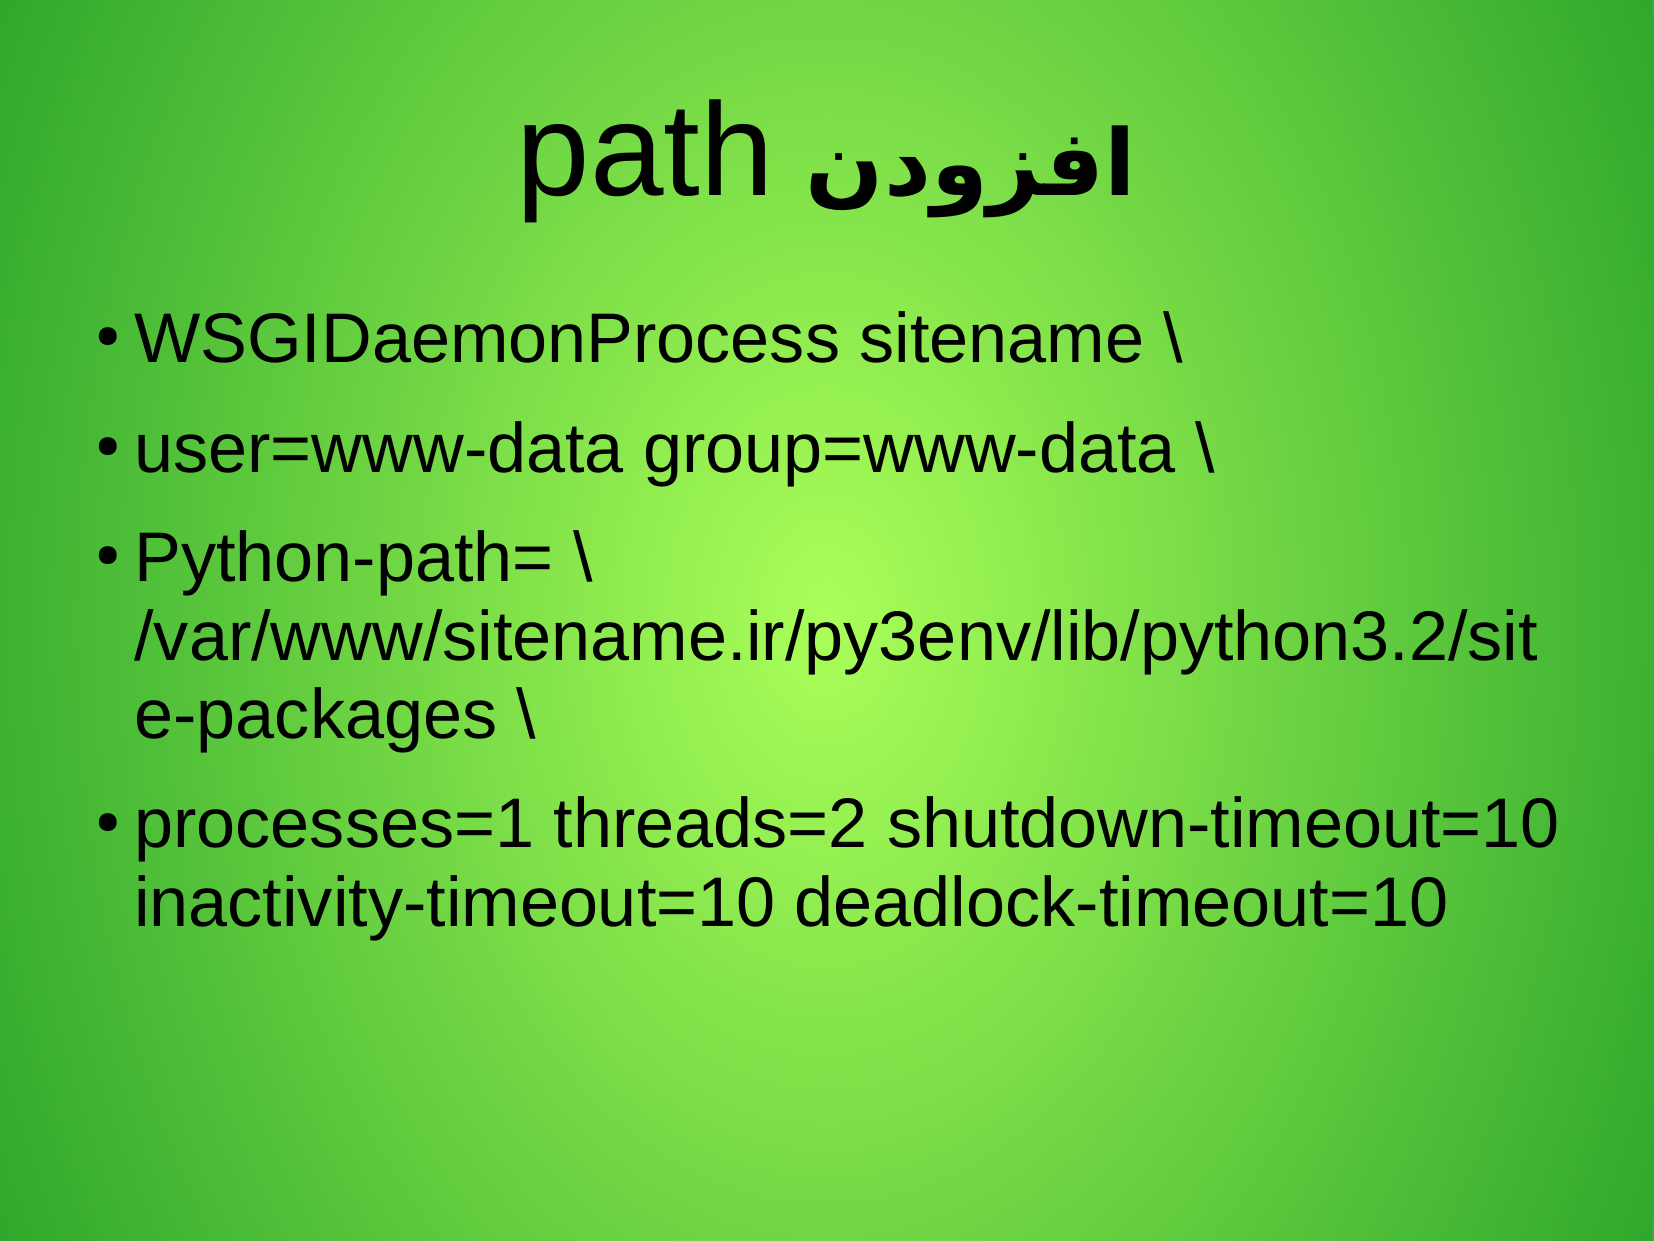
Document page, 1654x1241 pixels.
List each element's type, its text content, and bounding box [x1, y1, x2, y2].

list WSGIDaemonProcess sitename \ user=www-data group=www-data \ Python-path= \ /var/www/sitename.ir/py3env/lib/python3.2/site-packages \ processes=1 threads=2 shutdown-timeout=10 inactivity-timeout=10 deadlock-timeout=10 [82, 299, 1571, 1019]
title افزودن path [82, 47, 1571, 252]
